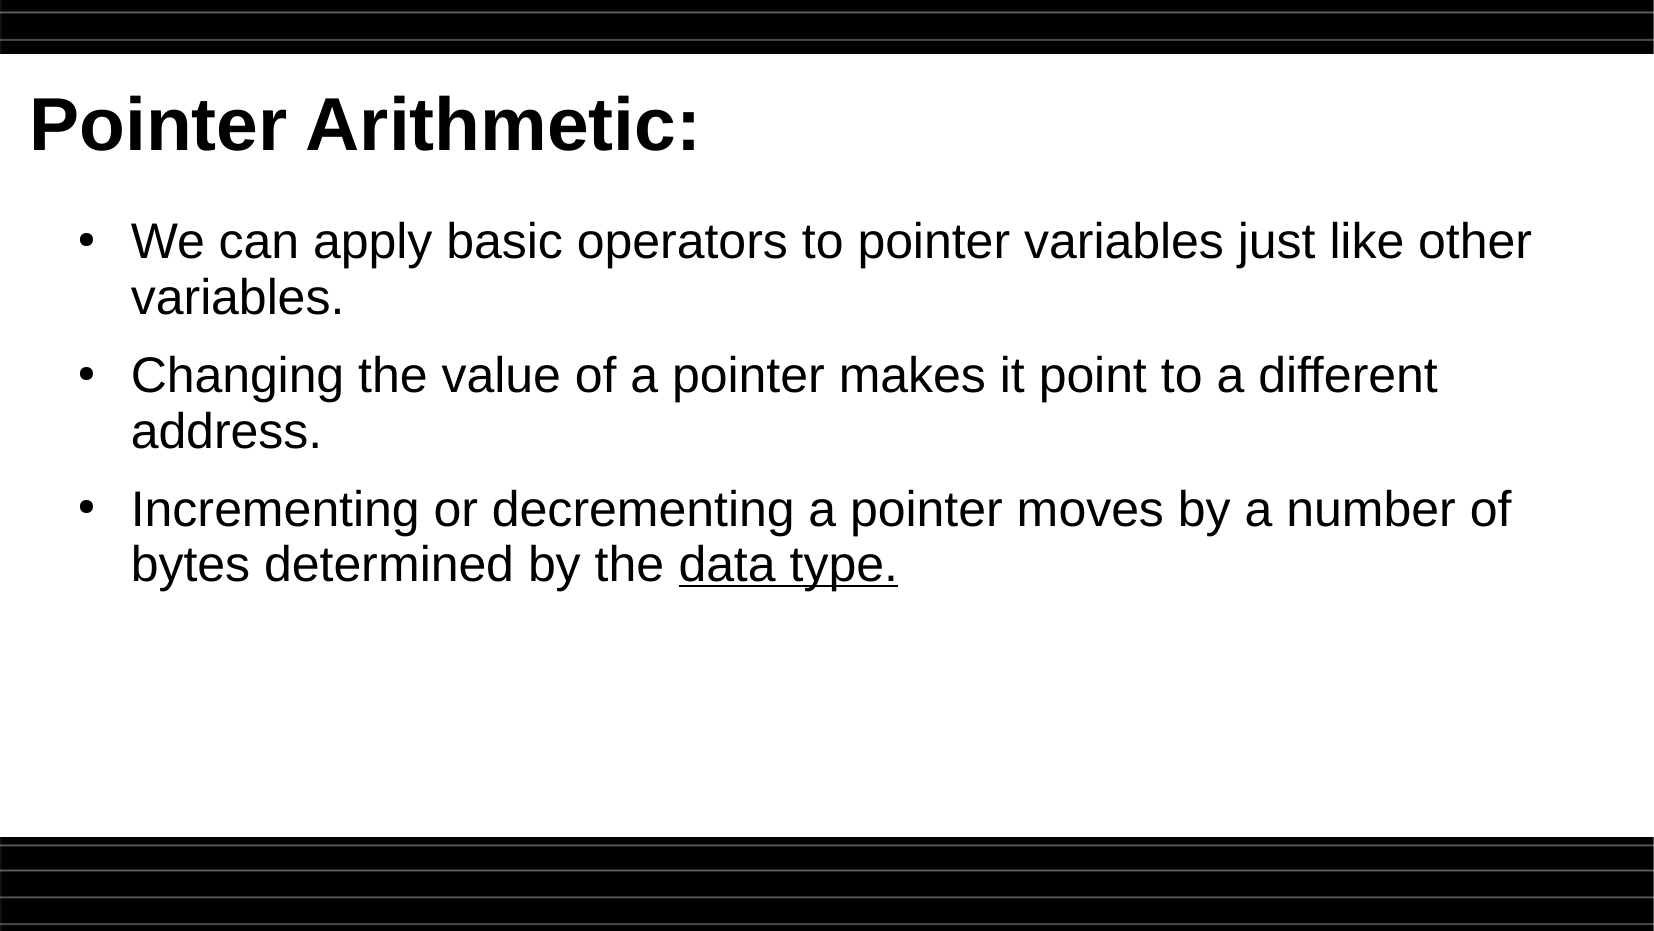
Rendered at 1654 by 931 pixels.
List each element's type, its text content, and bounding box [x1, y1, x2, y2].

list We can apply basic operators to pointer variables just like other variables. Changing the value of a pointer makes it point to a different address. Incrementing or decrementing a pointer moves by a number of bytes determined by the data type. [60, 213, 1636, 826]
picture [0, 837, 1654, 931]
picture [0, 0, 1654, 54]
text_box Pointer Arithmetic: [15, 75, 1606, 196]
